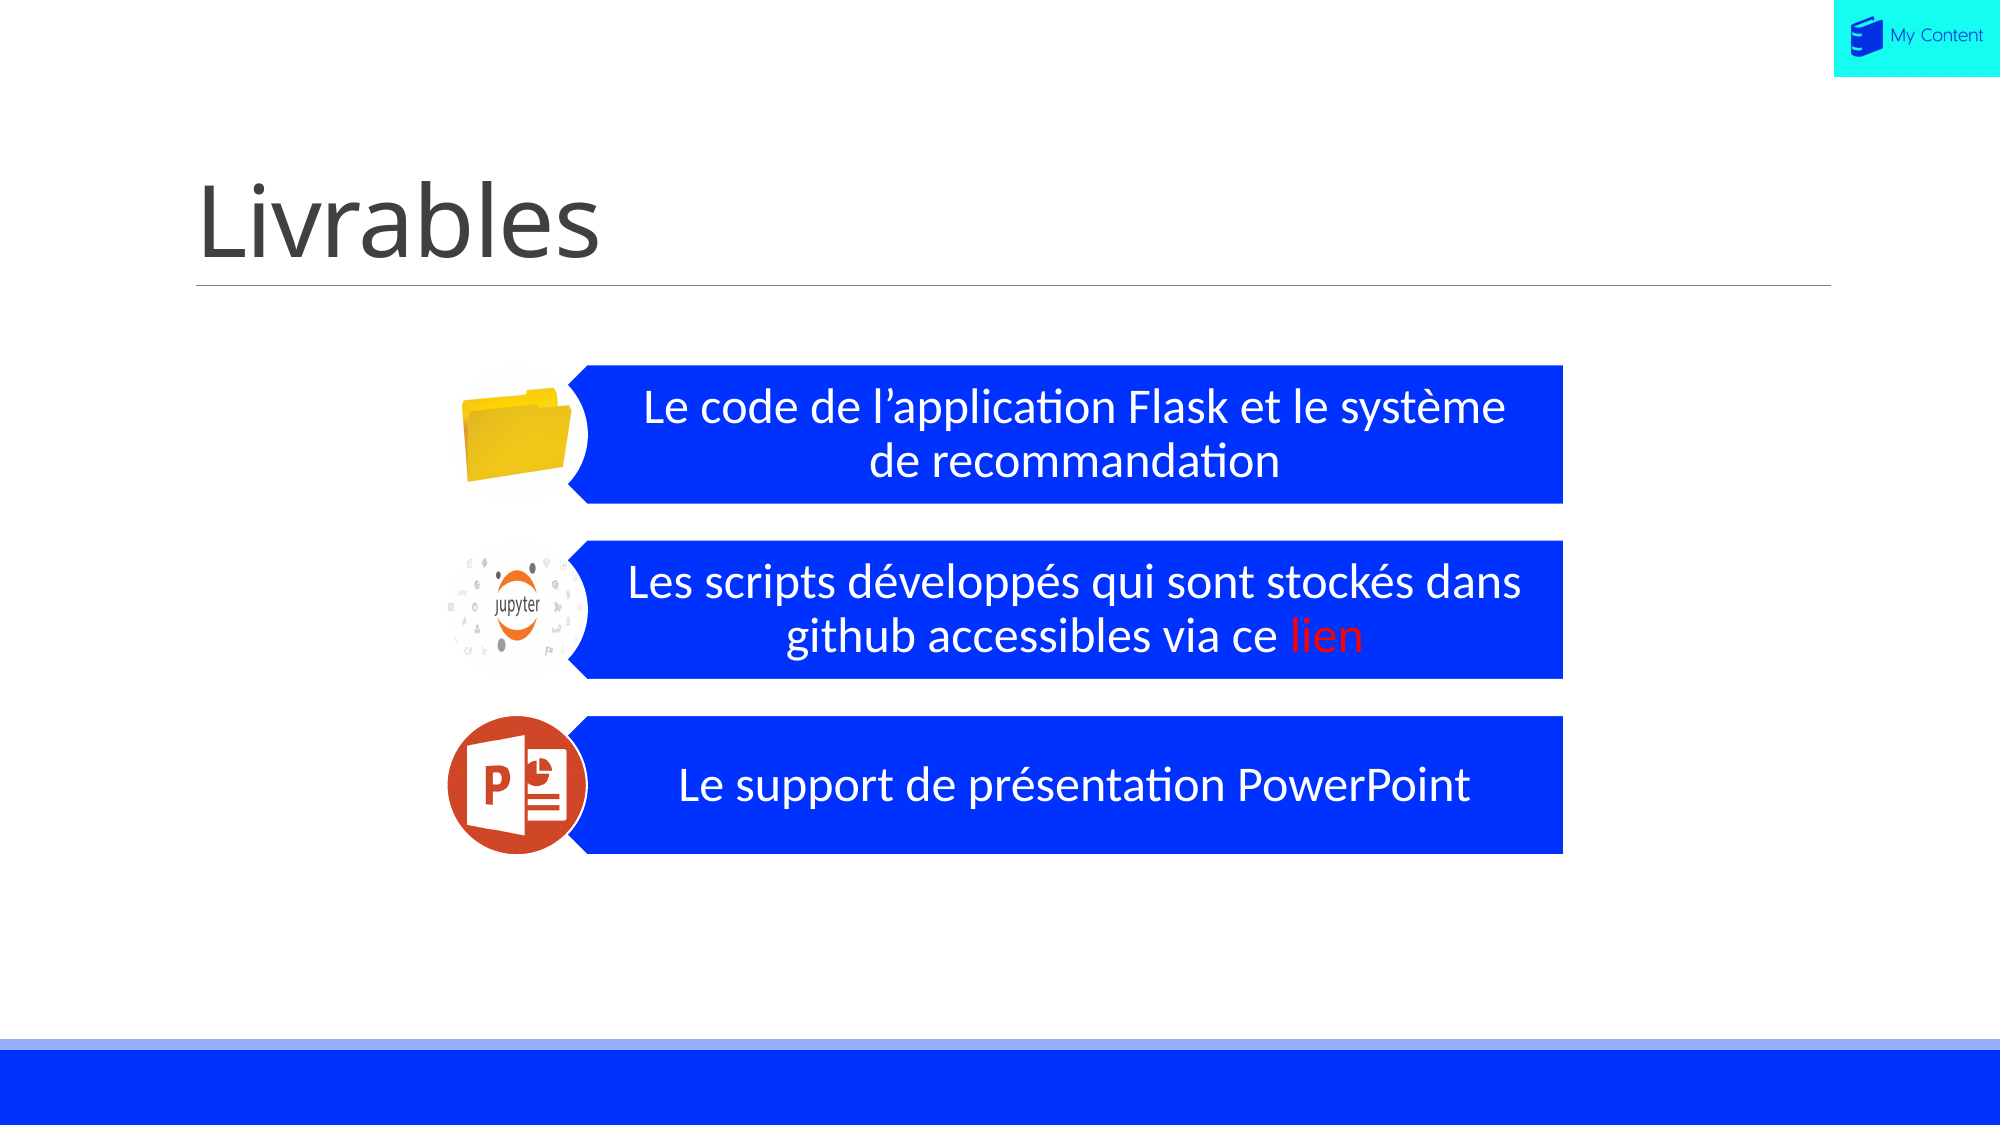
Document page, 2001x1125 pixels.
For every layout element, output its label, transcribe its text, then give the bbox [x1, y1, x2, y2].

title Livrables [180, 47, 1831, 286]
text_box Le support de présentation PowerPoint [566, 714, 1565, 856]
text_box Le code de l’application Flask et le système de recommandation [567, 364, 1565, 505]
text_box [446, 364, 587, 505]
text_box [446, 714, 587, 856]
picture [1834, 0, 2000, 77]
text_box Les scripts développés qui sont stockés dans github accessibles via ce lien [566, 539, 1565, 680]
text_box [446, 539, 587, 680]
